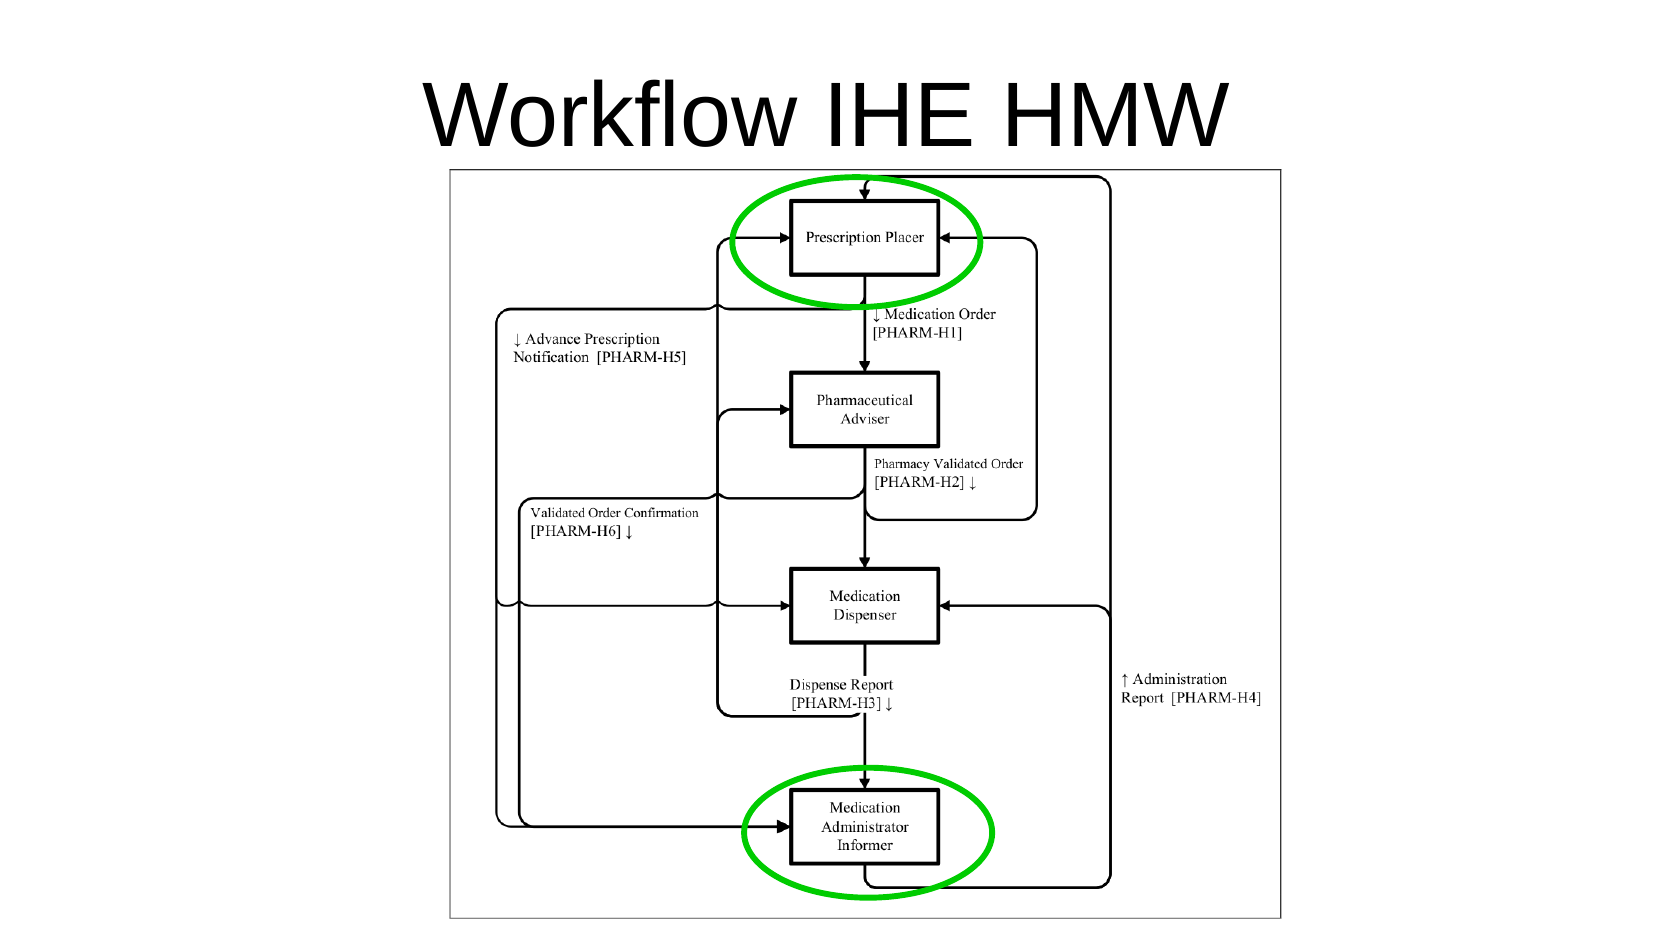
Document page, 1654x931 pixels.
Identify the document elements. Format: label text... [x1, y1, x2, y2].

picture [444, 165, 1289, 922]
title Workflow IHE HMW [82, 37, 1571, 193]
